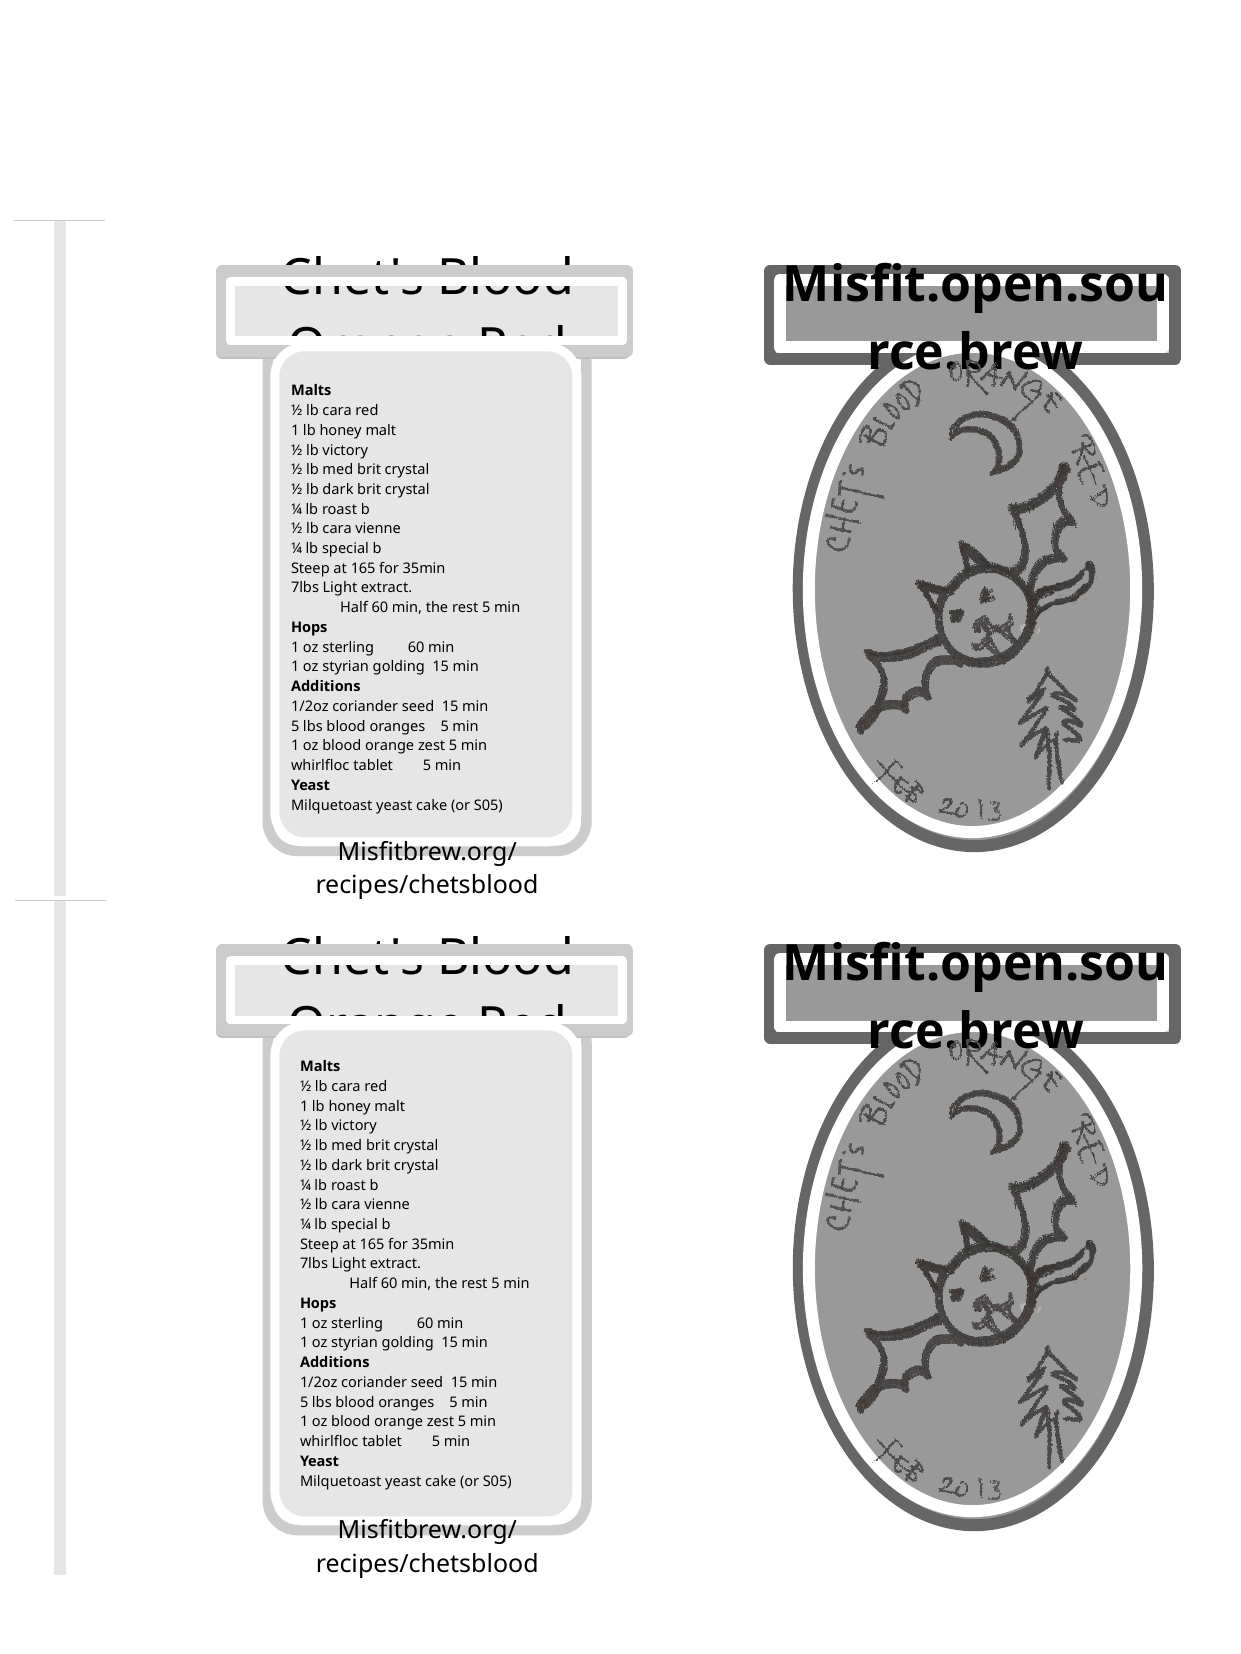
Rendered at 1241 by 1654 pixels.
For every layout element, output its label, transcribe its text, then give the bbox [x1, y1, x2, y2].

text_box Chet's Blood Orange Red [571, 357, 630, 365]
text_box [274, 1025, 577, 1521]
title Misfitbrew.org/recipes/chetsblood [300, 1517, 556, 1575]
text_box Malts ½ lb cara red 1 lb honey malt ½ lb victory ½ lb med brit crystal ½ lb dark brit crystal ¼ lb roast b ½ lb cara vienne ¼ lb special b Steep at 165 for 35min 7lbs Light extract. Half 60 min, the rest 5 min Hops 1 oz sterling 60 min 1 oz styrian golding 15 min Additions 1/2oz coriander seed 15 min 5 lbs blood oranges 5 min 1 oz blood orange zest 5 min whirlfloc tablet 5 min Yeast Milquetoast yeast cake (or S05) [300, 1049, 579, 1497]
text_box [274, 346, 577, 842]
text_box Misfit.open.source.brew [773, 940, 785, 1051]
title Misfitbrew.org/recipes/chetsblood [299, 838, 555, 896]
picture [785, 117, 1241, 1654]
text_box Chet's Blood Orange Red [235, 965, 618, 1016]
text_box Misfit.open.source.brew [773, 261, 785, 372]
text_box Chet's Blood Orange Red [225, 933, 631, 944]
text_box Chet's Blood Orange Red [571, 1036, 631, 1045]
text_box Chet's Blood Orange Red [224, 254, 630, 265]
text_box Malts ½ lb cara red 1 lb honey malt ½ lb victory ½ lb med brit crystal ½ lb dark brit crystal ¼ lb roast b ½ lb cara vienne ¼ lb special b Steep at 165 for 35min 7lbs Light extract. Half 60 min, the rest 5 min Hops 1 oz sterling 60 min 1 oz styrian golding 15 min Additions 1/2oz coriander seed 15 min 5 lbs blood oranges 5 min 1 oz blood orange zest 5 min whirlfloc tablet 5 min Yeast Milquetoast yeast cake (or S05) [290, 373, 570, 821]
text_box Chet's Blood Orange Red [225, 1036, 281, 1045]
text_box Chet's Blood Orange Red [235, 286, 618, 336]
